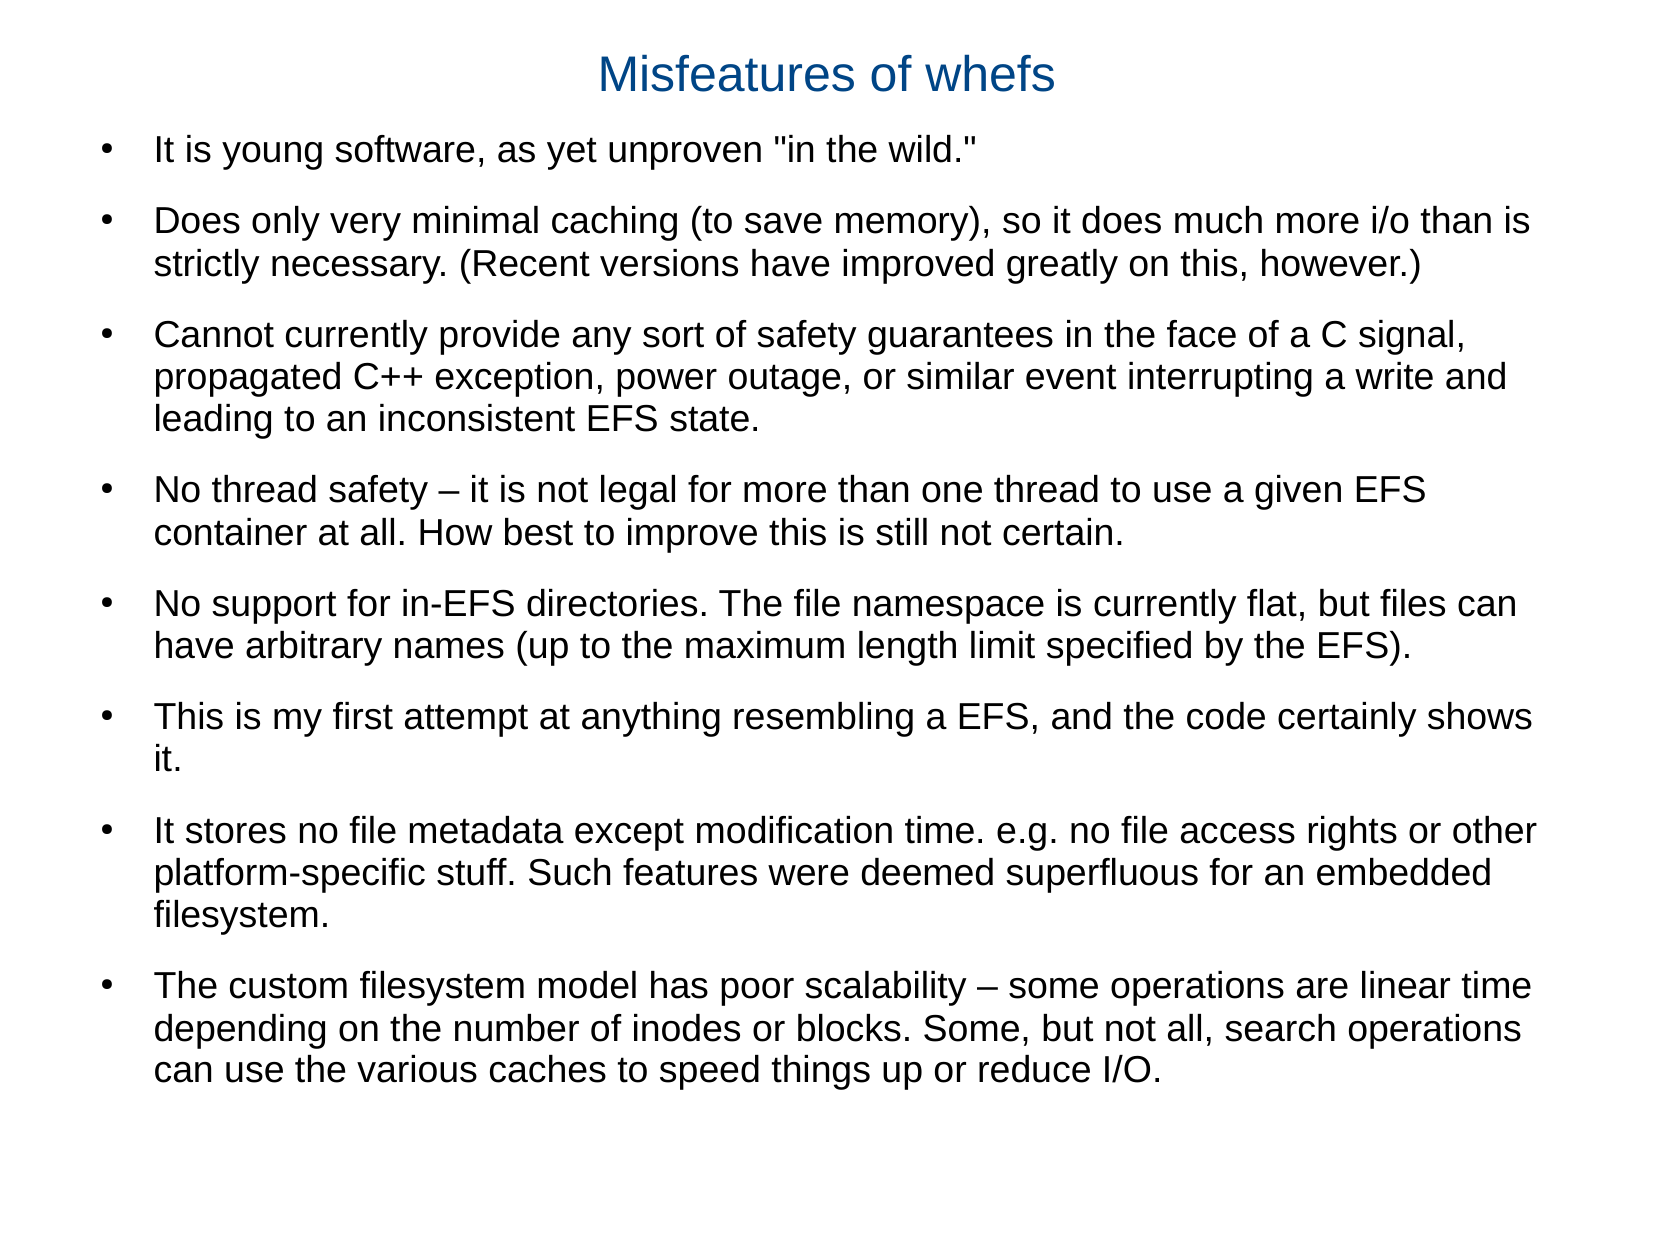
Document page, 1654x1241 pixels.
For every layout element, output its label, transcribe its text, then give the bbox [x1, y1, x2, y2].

text_box Misfeatures of whefs [283, 37, 1371, 112]
list It is young software, as yet unproven "in the wild." Does only very minimal caching (to save memory), so it does much more i/o than is strictly necessary. (Recent versions have improved greatly on this, however.) Cannot currently provide any sort of safety guarantees in the face of a C signal, propagated C++ exception, power outage, or similar event interrupting a write and leading to an inconsistent EFS state. No thread safety – it is not legal for more than one thread to use a given EFS container at all. How best to improve this is still not certain. No support for in-EFS directories. The file namespace is currently flat, but files can have arbitrary names (up to the maximum length limit specified by the EFS). This is my first attempt at anything resembling a EFS, and the code certainly shows it. It stores no file metadata except modification time. e.g. no file access rights or other platform-specific stuff. Such features were deemed superfluous for an embedded filesystem. The custom filesystem model has poor scalability – some operations are linear time depending on the number of inodes or blocks. Some, but not all, search operations can use the various caches to speed things up or reduce I/O. [82, 128, 1571, 1091]
